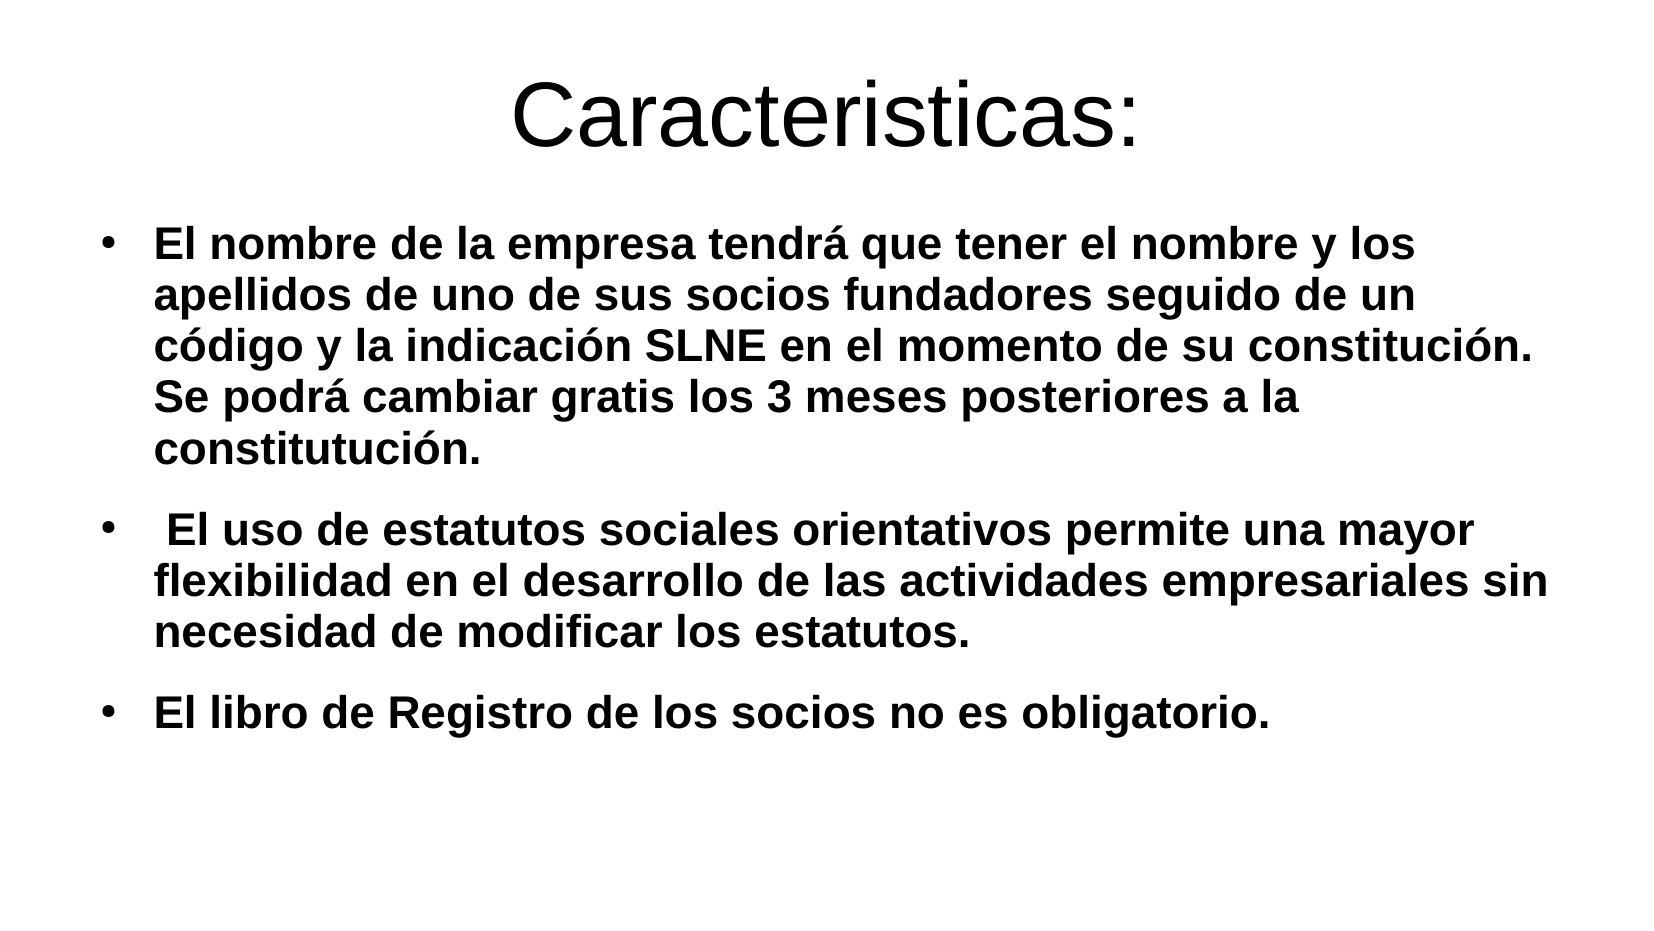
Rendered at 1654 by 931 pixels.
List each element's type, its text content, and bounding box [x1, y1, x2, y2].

title Caracteristicas: [82, 37, 1571, 193]
list El nombre de la empresa tendrá que tener el nombre y los apellidos de uno de sus socios fundadores seguido de un código y la indicación SLNE en el momento de su constitución. Se podrá cambiar gratis los 3 meses posteriores a la constitutución. El uso de estatutos sociales orientativos permite una mayor flexibilidad en el desarrollo de las actividades empresariales sin necesidad de modificar los estatutos. El libro de Registro de los socios no es obligatorio. [82, 217, 1571, 758]
